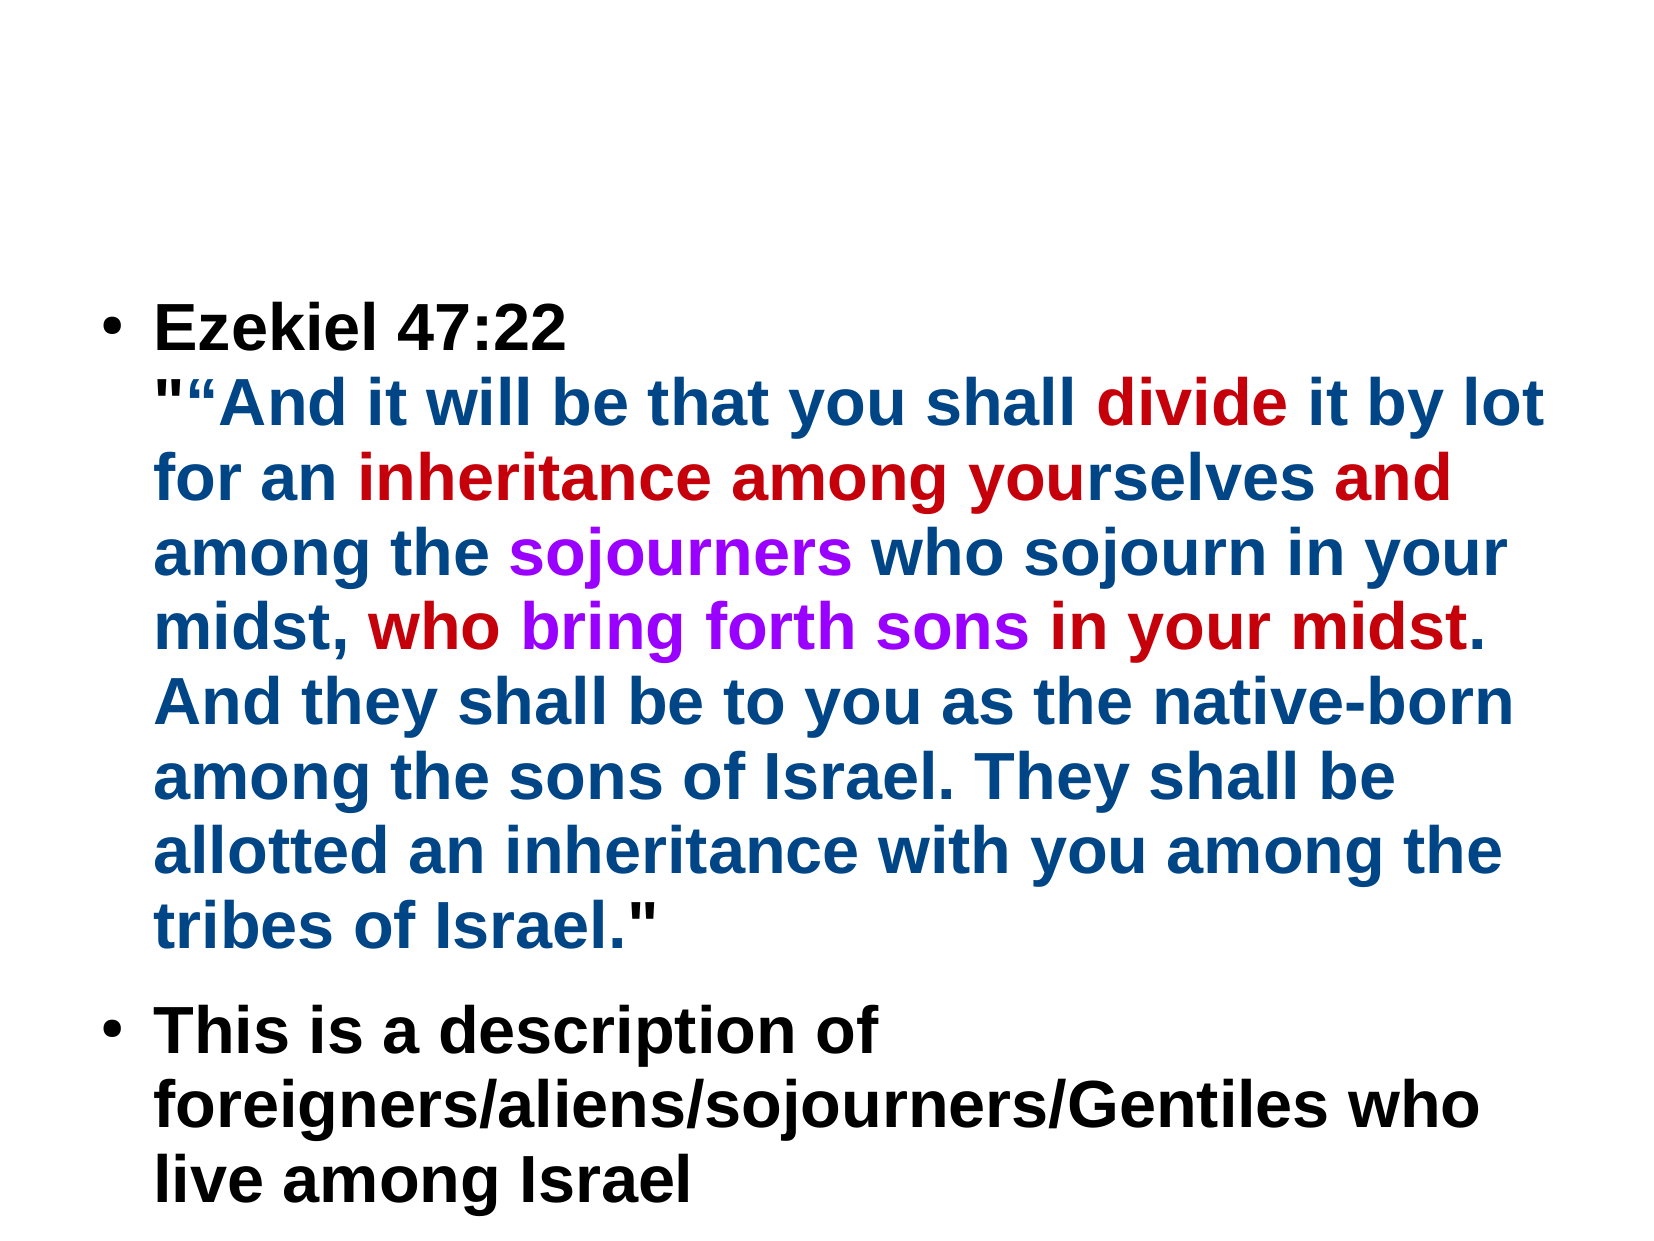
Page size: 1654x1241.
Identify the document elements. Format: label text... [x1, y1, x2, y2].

list Ezekiel 47:22 "“And it will be that you shall divide it by lot for an inheritance among yourselves and among the sojourners who sojourn in your midst, who bring forth sons in your midst. And they shall be to you as the native-born among the sons of Israel. They shall be allotted an inheritance with you among the tribes of Israel." This is a description of foreigners/aliens/sojourners/Gentiles who live among Israel [82, 290, 1571, 1241]
